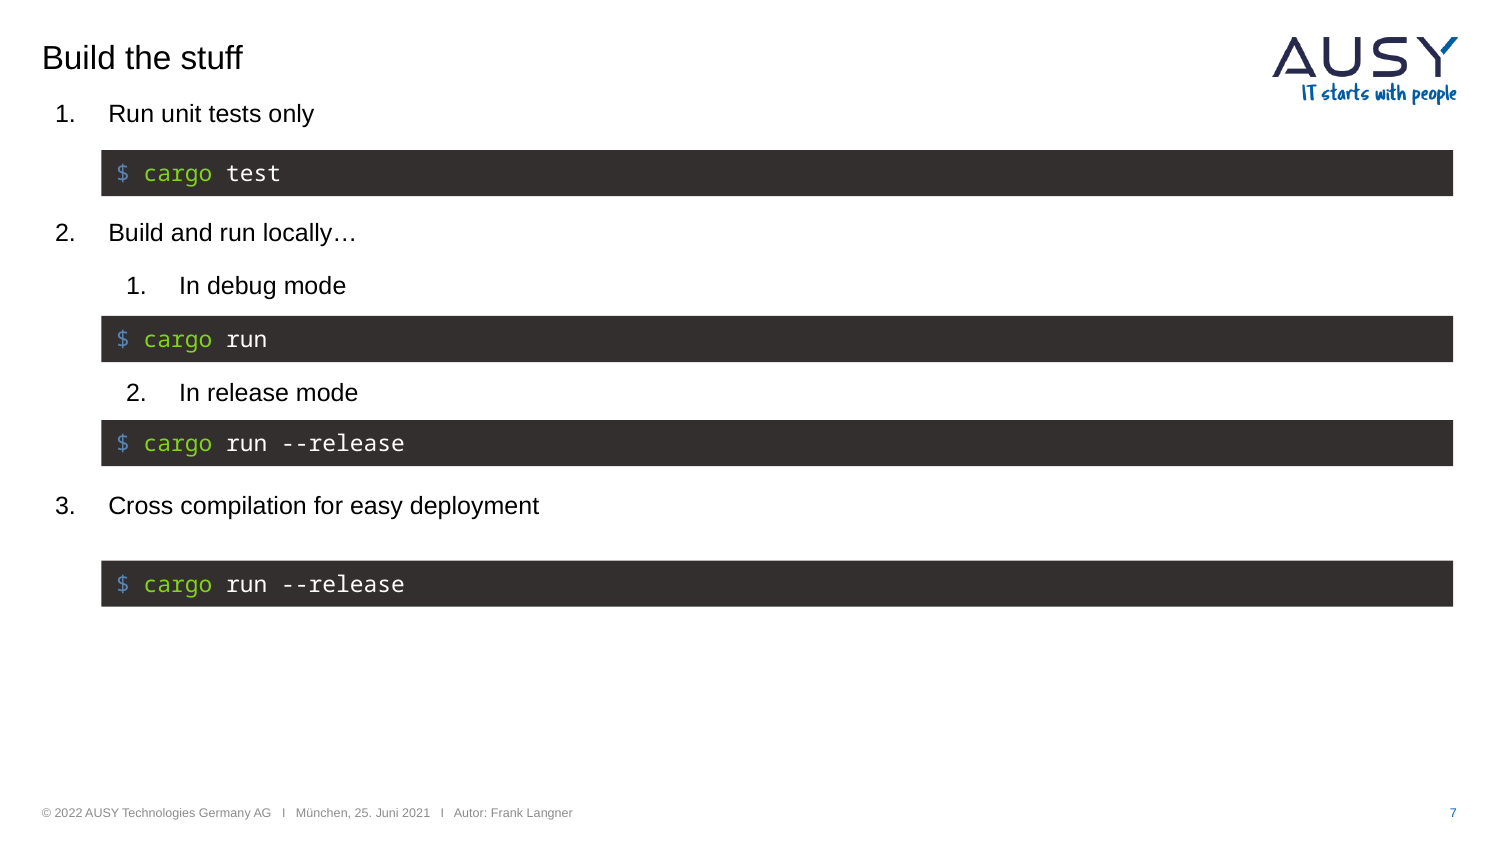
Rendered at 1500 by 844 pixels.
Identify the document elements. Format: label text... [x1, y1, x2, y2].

text_box $ cargo run --release [101, 420, 1454, 466]
text_box $ cargo test [101, 150, 1454, 196]
title Build the stuff [41, 36, 1153, 77]
text_box $ cargo run [101, 315, 1454, 361]
list Run unit tests only Build and run locally… In debug mode In release mode Cross compilation for easy deployment [37, 97, 1454, 743]
picture [1272, 37, 1458, 105]
footer © 2022 AUSY Technologies Germany AG I München, 25. Juni 2021 I Autor: Frank Langner [41, 797, 1153, 828]
text_box $ cargo run --release [101, 560, 1454, 606]
